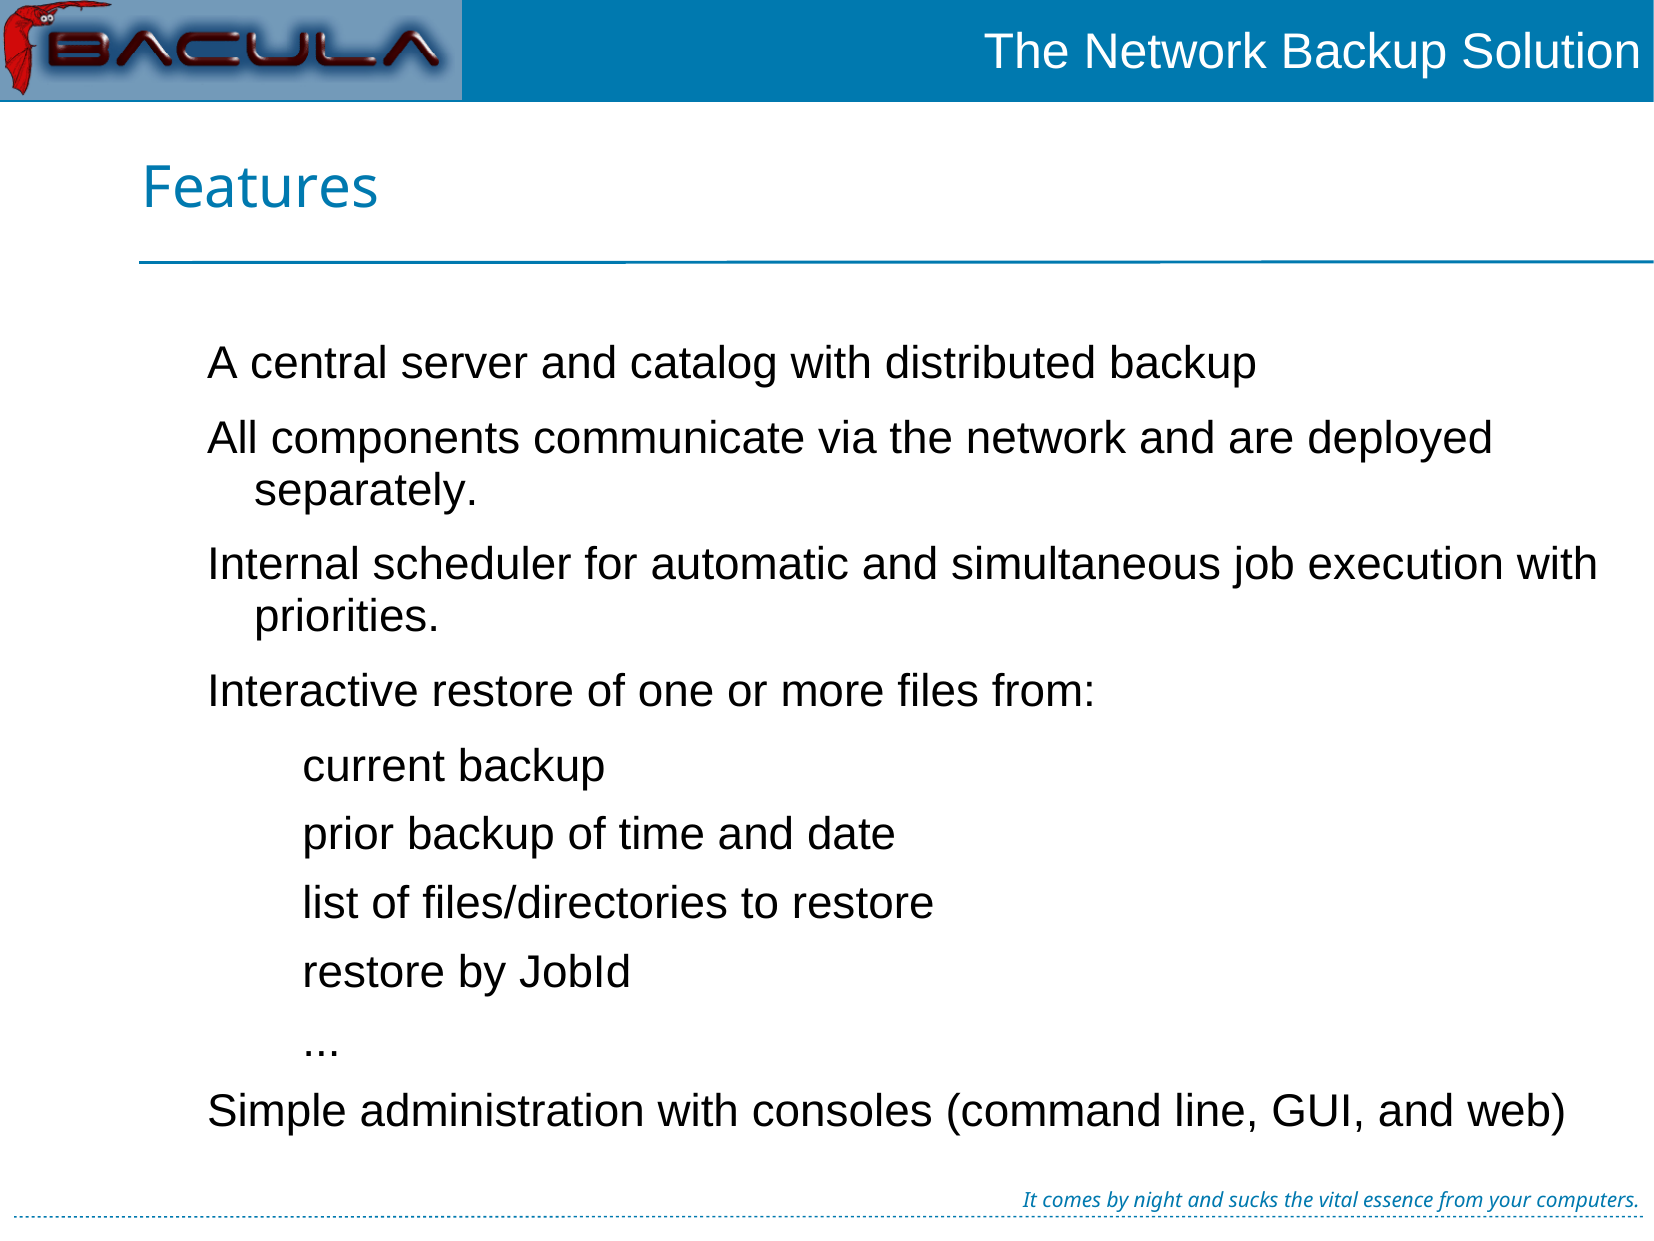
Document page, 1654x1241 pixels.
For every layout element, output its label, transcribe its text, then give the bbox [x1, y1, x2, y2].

title Features [141, 112, 1501, 226]
list A central server and catalog with distributed backup All components communicate via the network and are deployed separately. Internal scheduler for automatic and simultaneous job execution with priorities. Interactive restore of one or more files from: current backup prior backup of time and date list of files/directories to restore restore by JobId ... Simple administration with consoles (command line, GUI, and web) [112, 337, 1614, 1208]
picture [0, 0, 461, 99]
